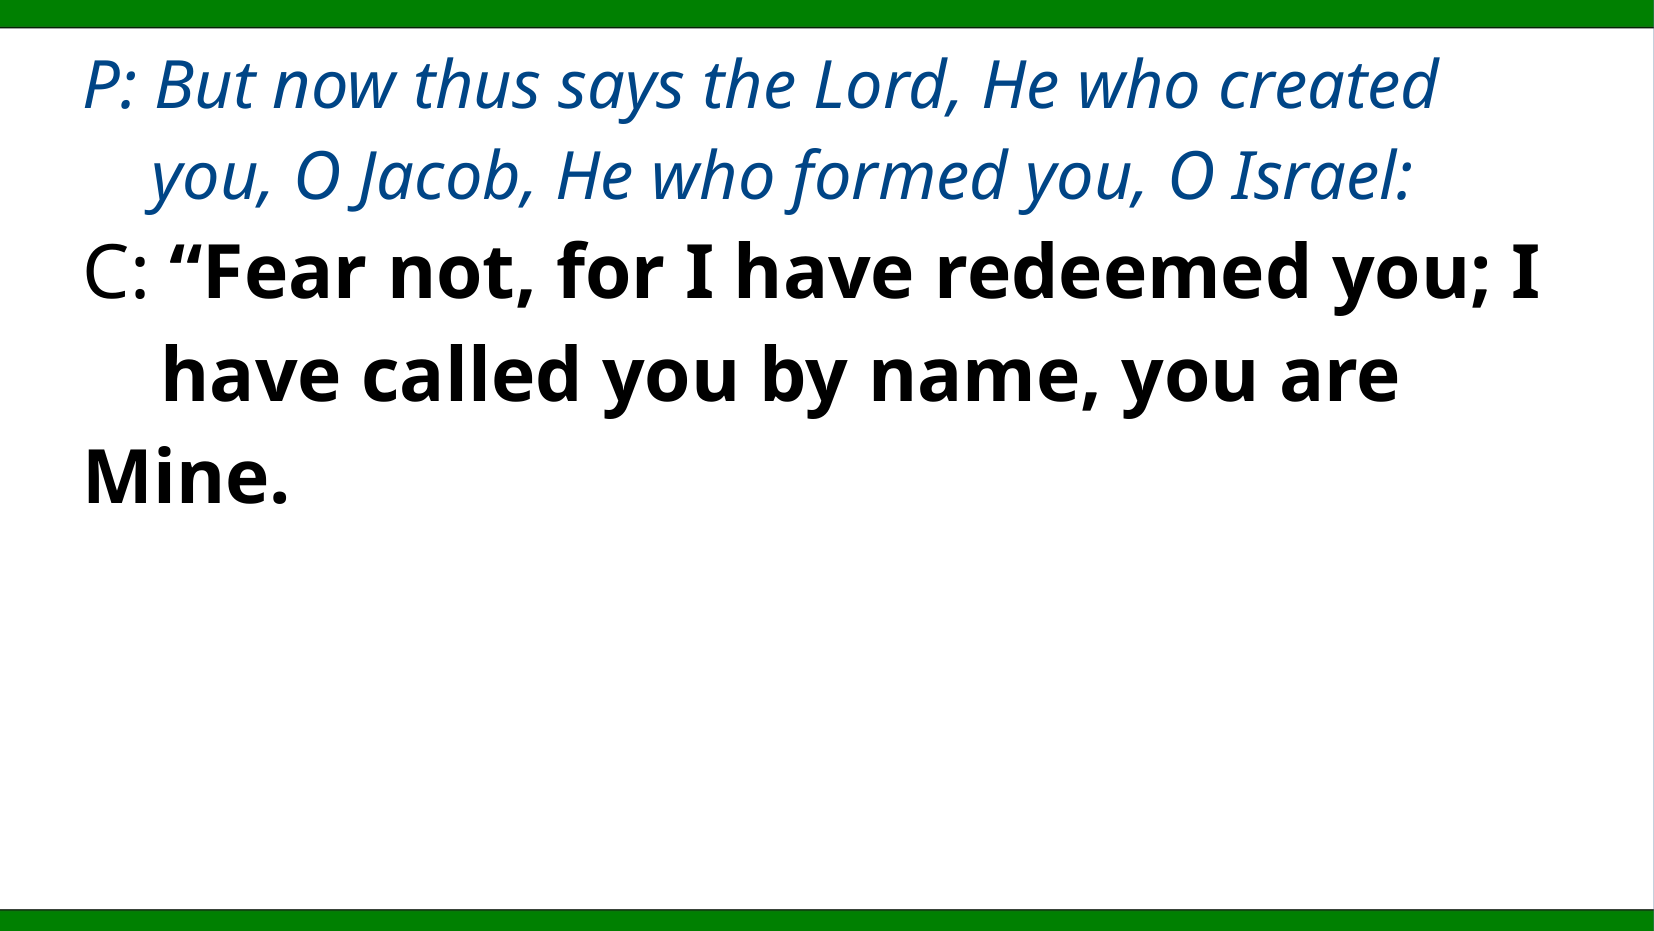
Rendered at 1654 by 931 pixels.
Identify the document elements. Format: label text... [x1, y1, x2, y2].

picture [0, 0, 1654, 931]
title P: But now thus says the Lord, He who created you, O Jacob, He who formed you, O Israel: C: “Fear not, for I have redeemed you; I have called you by name, you are Mine. [82, 37, 1571, 415]
